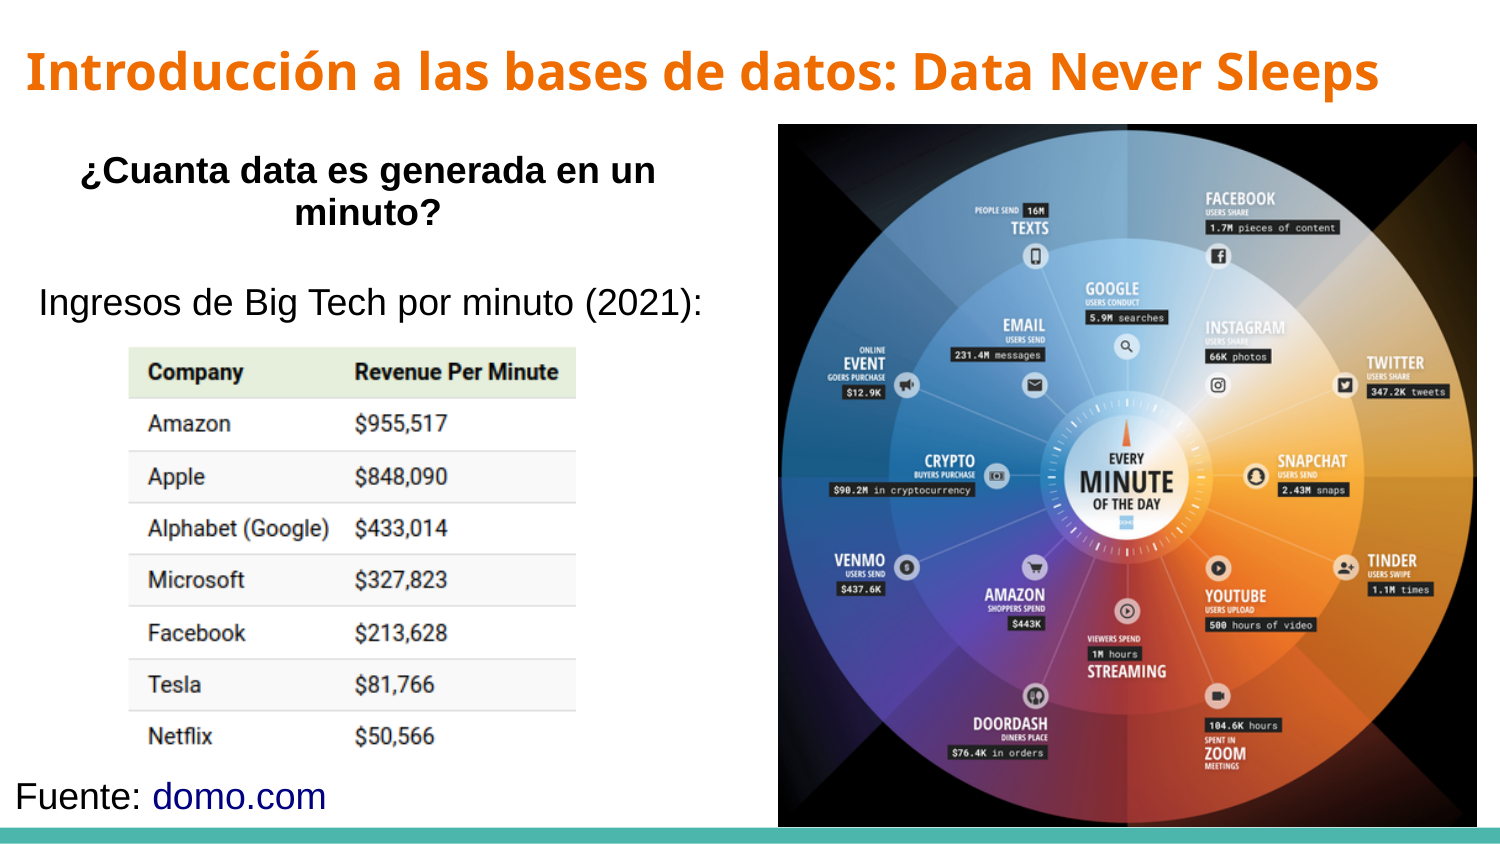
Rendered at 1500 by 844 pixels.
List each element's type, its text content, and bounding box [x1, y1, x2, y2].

slide_number <number> [1389, 764, 1480, 830]
text_box Fuente: domo.com [0, 767, 697, 825]
picture [118, 373, 576, 768]
title Introducción a las bases de datos: Data Never Sleeps [11, 23, 1477, 142]
picture [778, 124, 1477, 827]
text_box ¿Cuanta data es generada en un minuto? [11, 141, 725, 241]
text_box Ingresos de Big Tech por minuto (2021): [23, 273, 756, 373]
